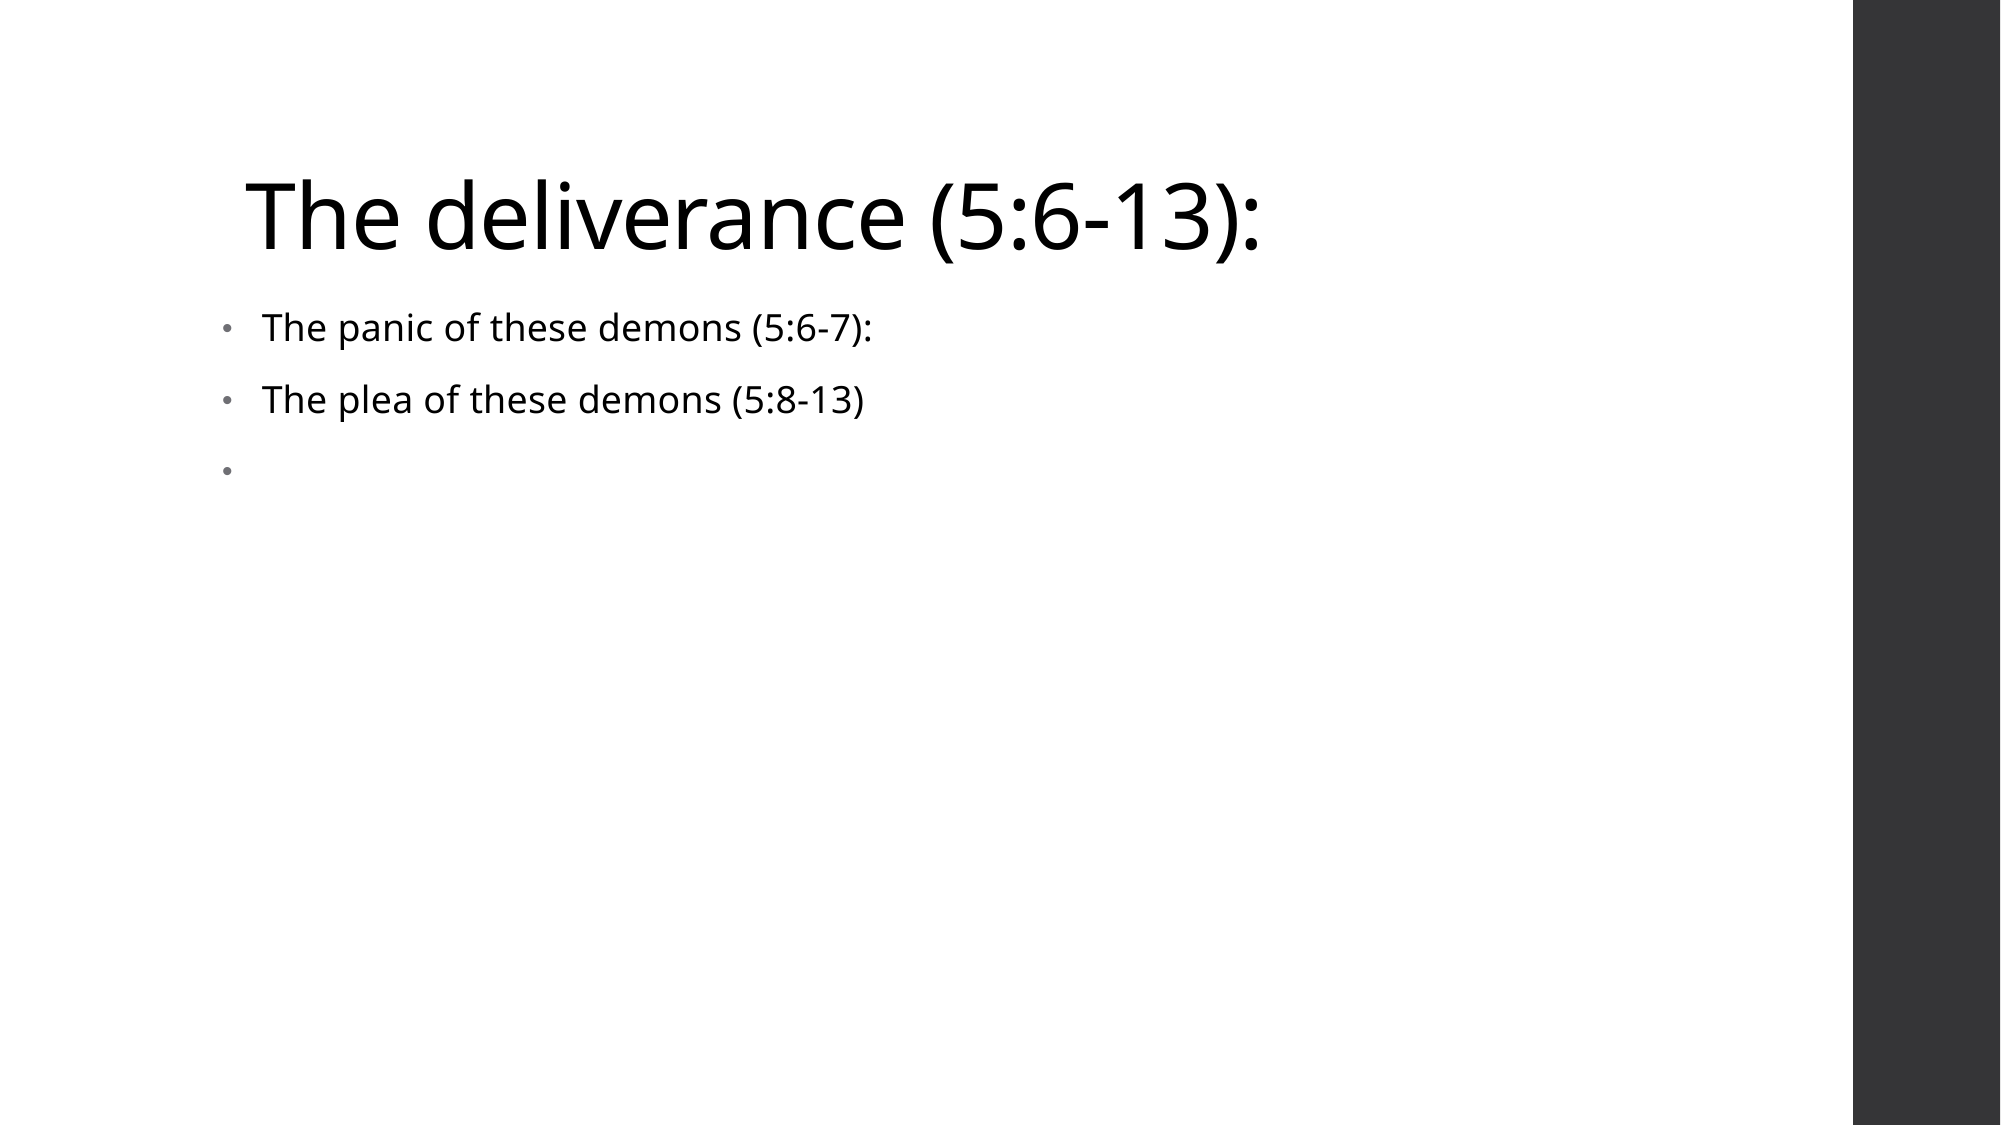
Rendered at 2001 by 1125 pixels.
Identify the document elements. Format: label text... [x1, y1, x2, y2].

title The deliverance (5:6-13): [206, 60, 1797, 278]
list The panic of these demons (5:6-7): The plea of these demons (5:8-13) [206, 299, 1617, 1014]
